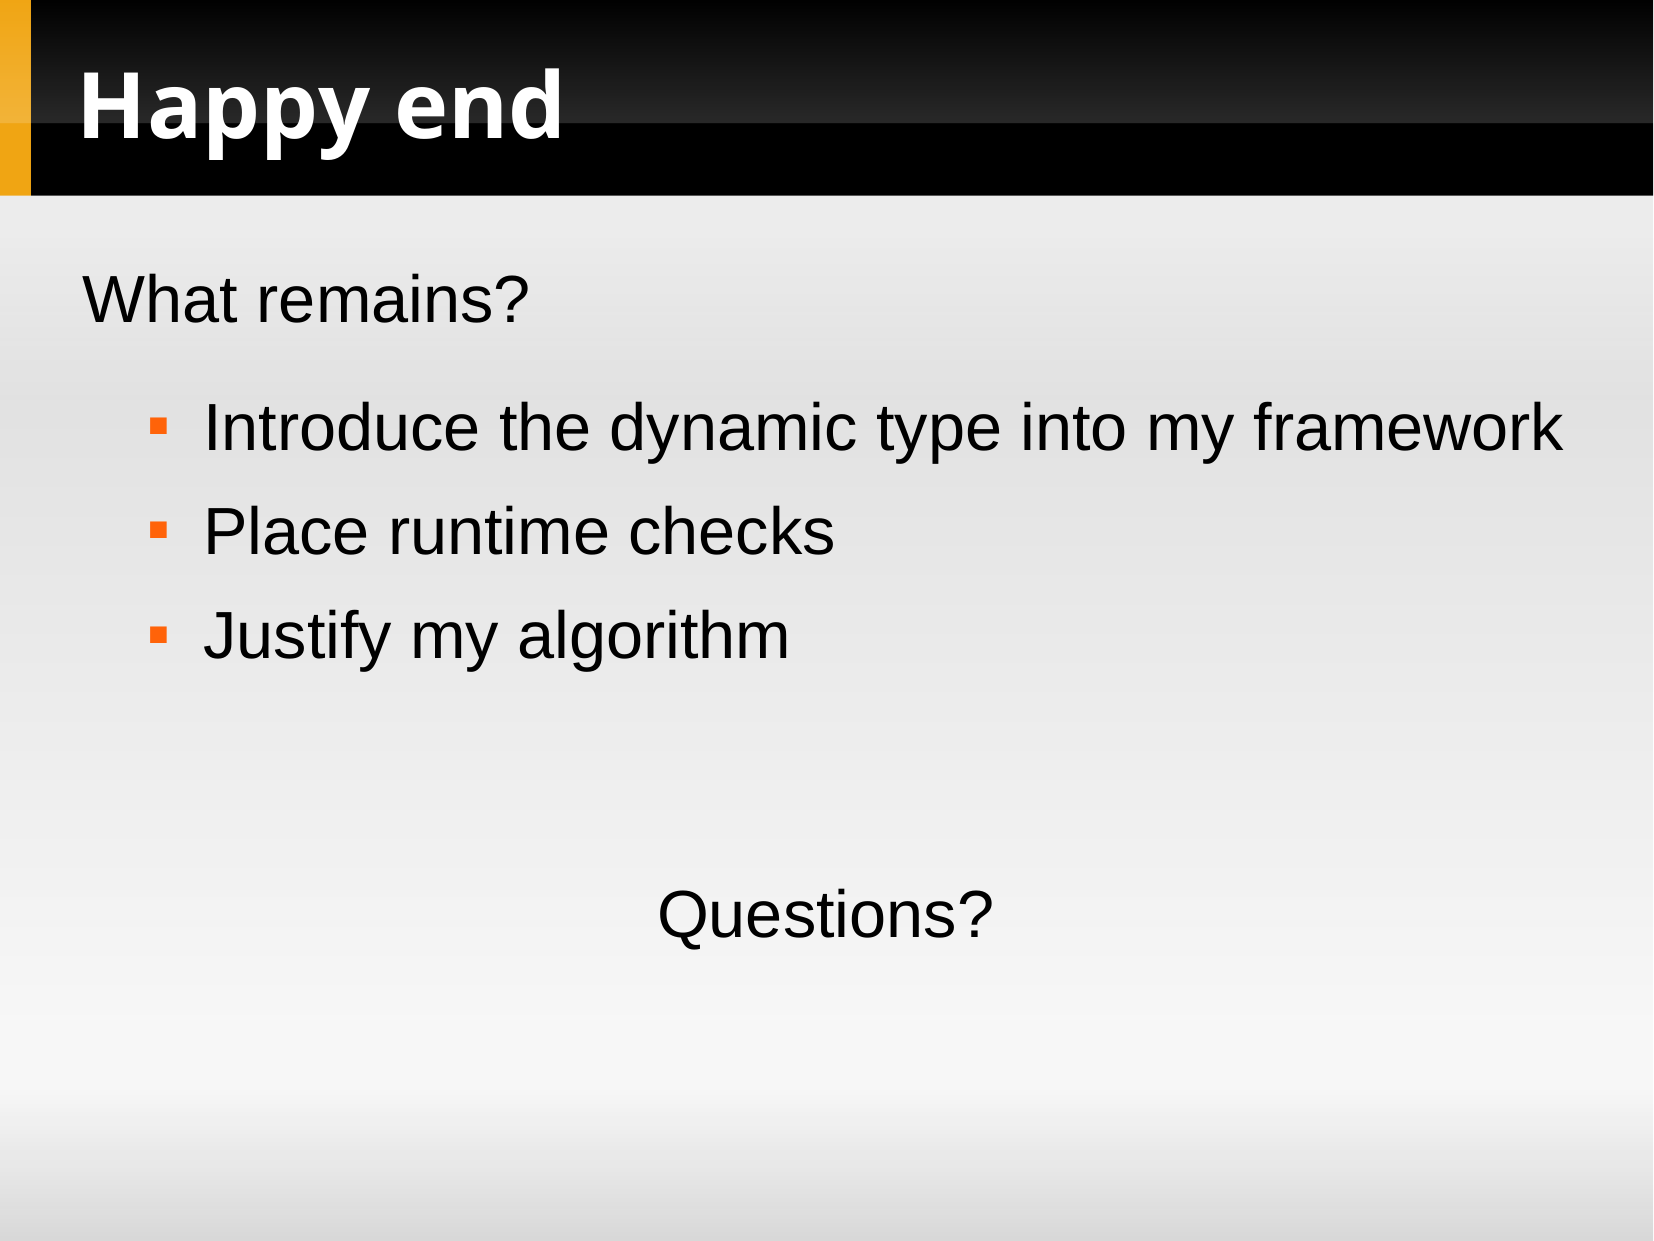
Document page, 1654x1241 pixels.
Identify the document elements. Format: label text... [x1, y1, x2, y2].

title Happy end [76, 0, 1565, 208]
picture [0, 0, 1654, 1241]
text_box What remains? [68, 255, 548, 345]
text_box Questions? [642, 870, 1011, 960]
list Introduce the dynamic type into my framework Place runtime checks Justify my algorithm [132, 390, 1621, 700]
